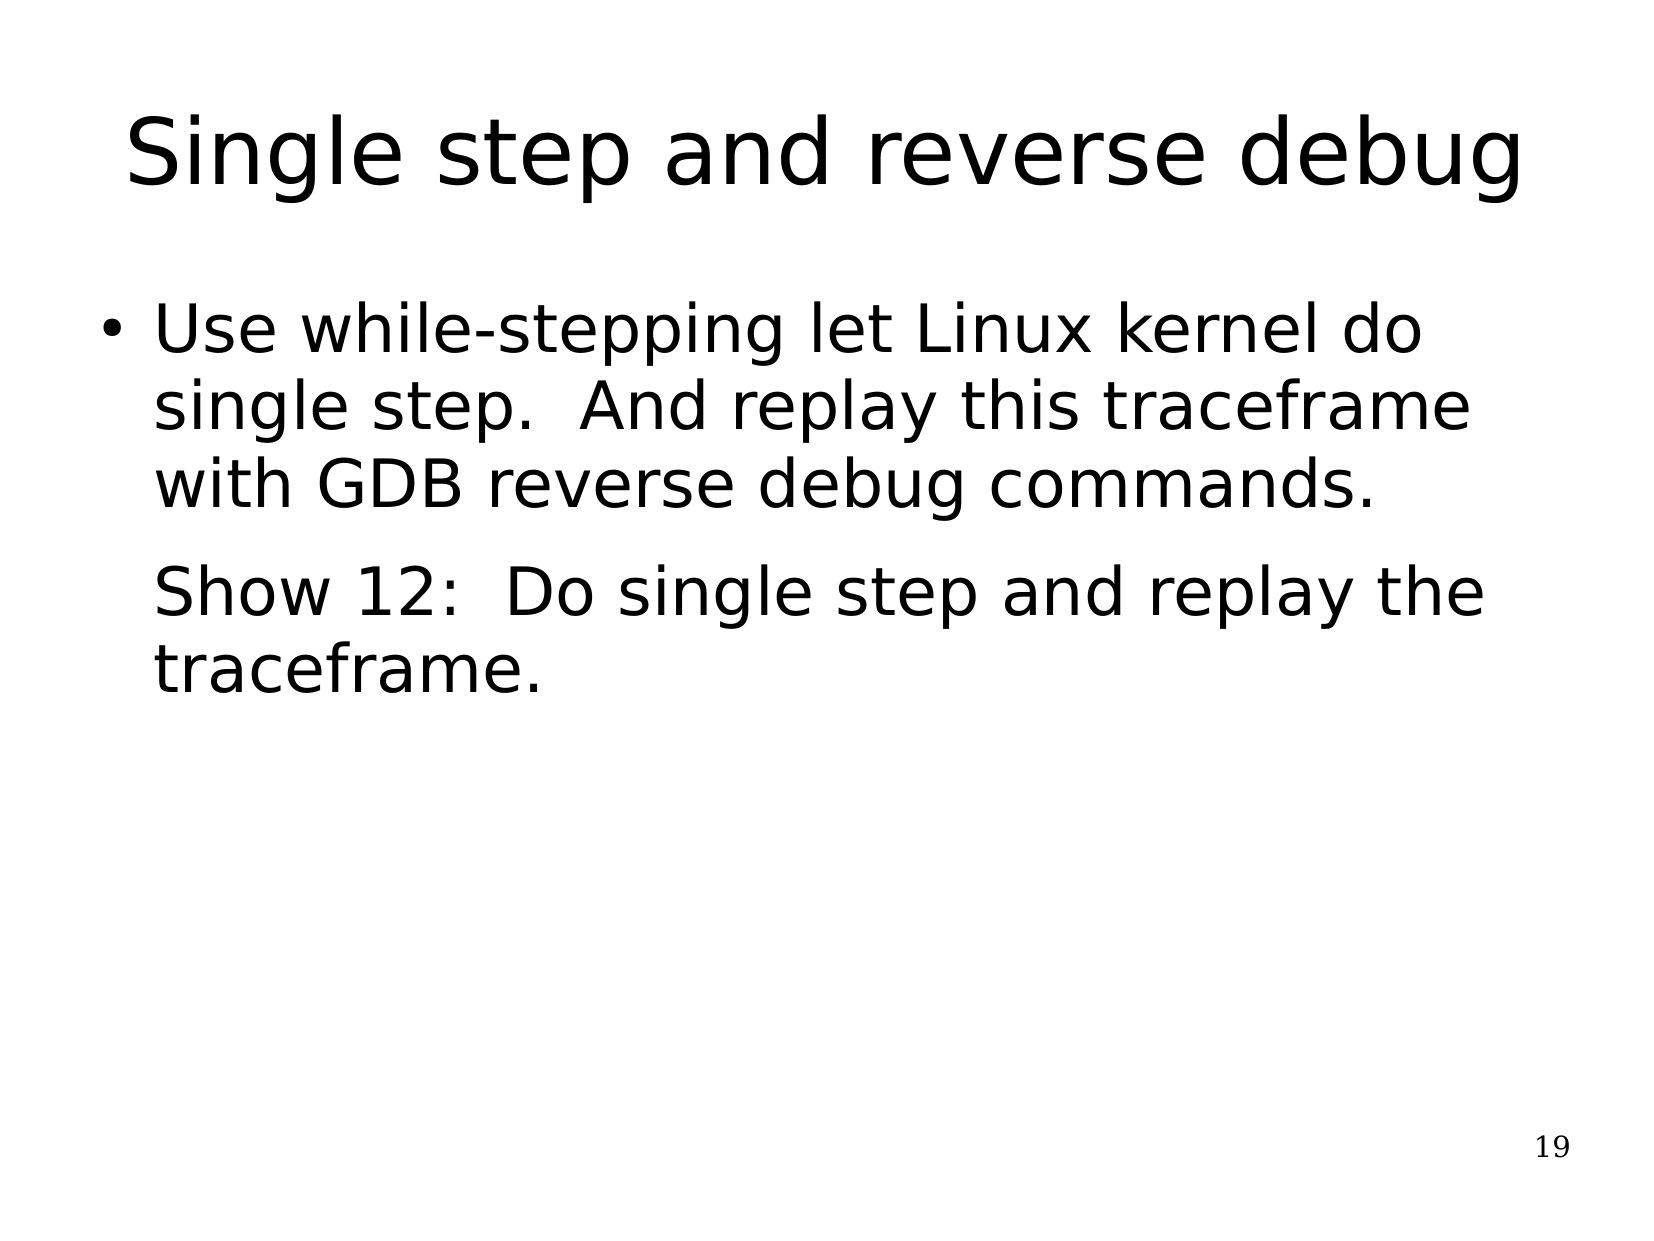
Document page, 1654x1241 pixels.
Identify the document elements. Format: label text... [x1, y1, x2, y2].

list Use while-stepping let Linux kernel do single step. And replay this traceframe with GDB reverse debug commands. Show 12: Do single step and replay the traceframe. [82, 290, 1571, 1010]
title Single step and reverse debug [82, 49, 1571, 257]
